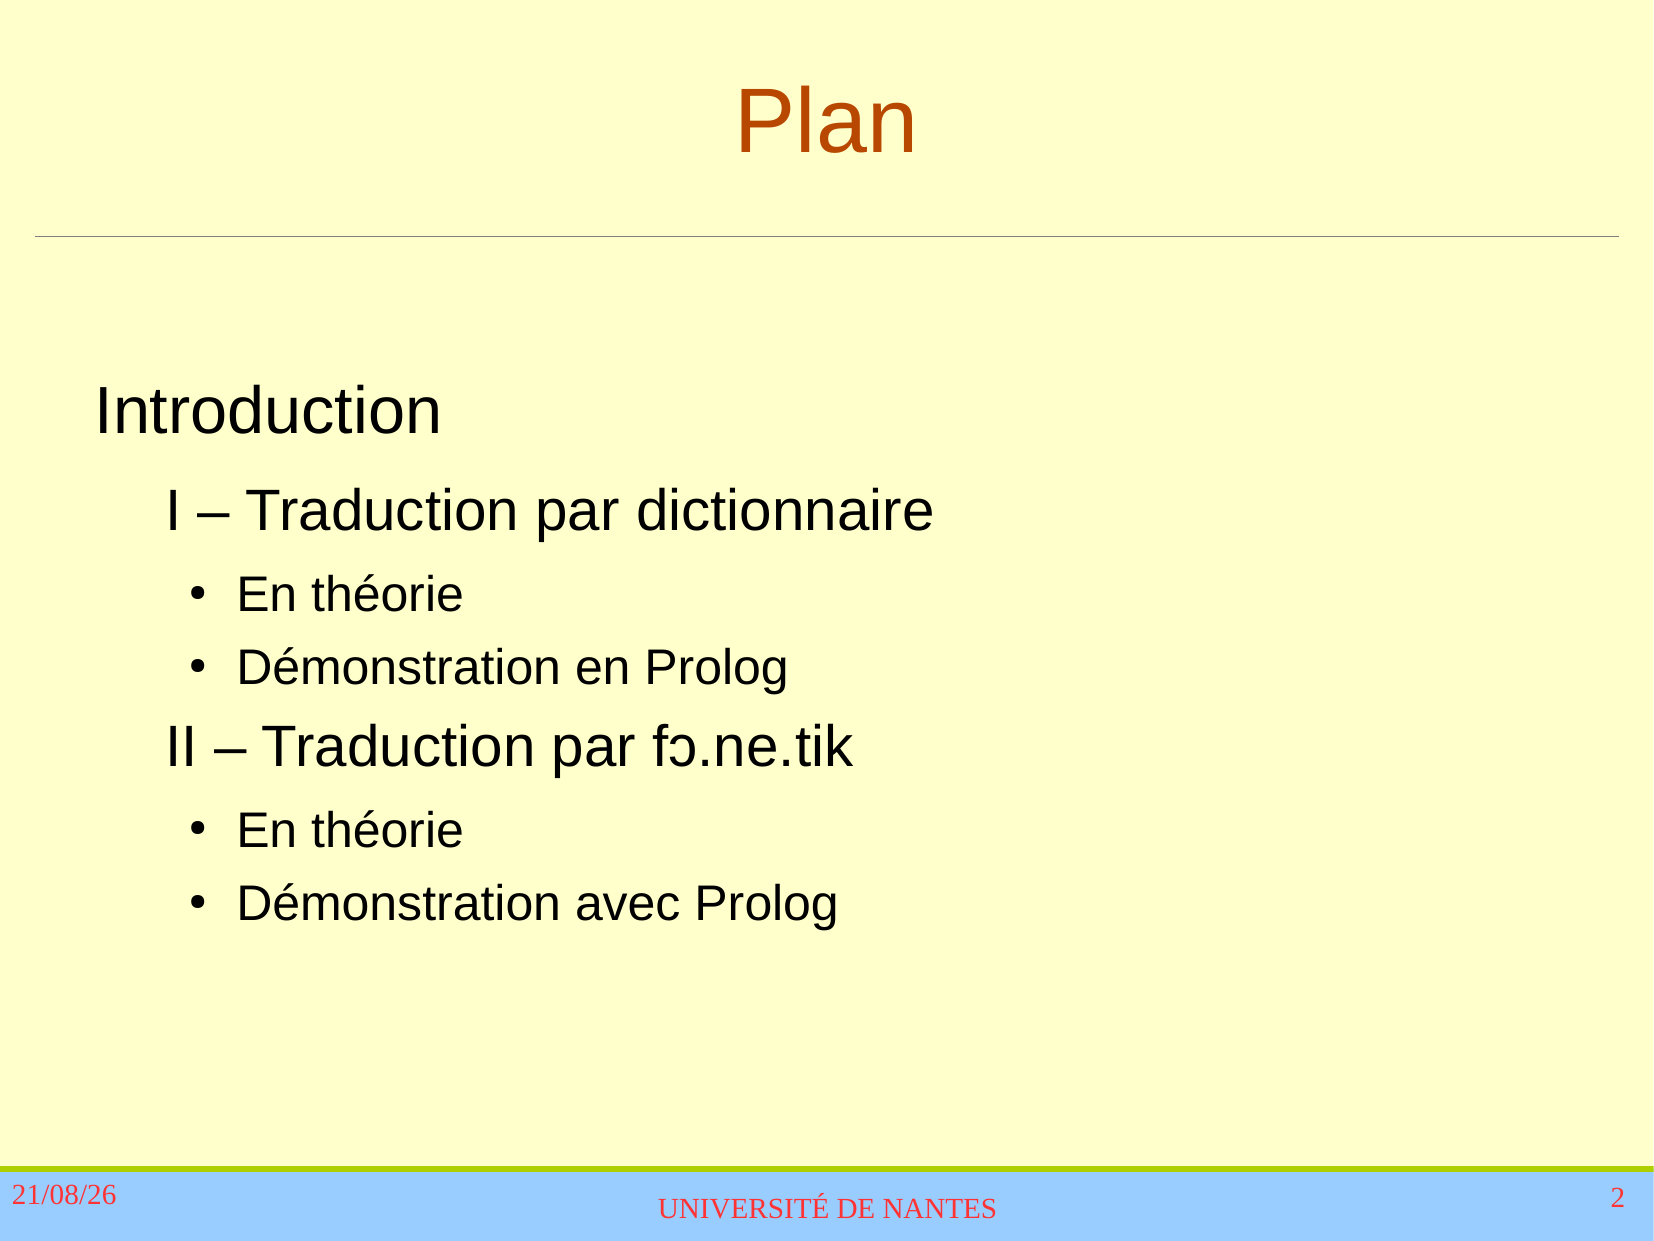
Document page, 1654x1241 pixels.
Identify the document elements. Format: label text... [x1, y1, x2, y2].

list Introduction I – Traduction par dictionnaire En théorie Démonstration en Prolog II – Traduction par fɔ.ne.tik En théorie Démonstration avec Prolog [23, 259, 1630, 1134]
title Plan [23, 17, 1630, 225]
